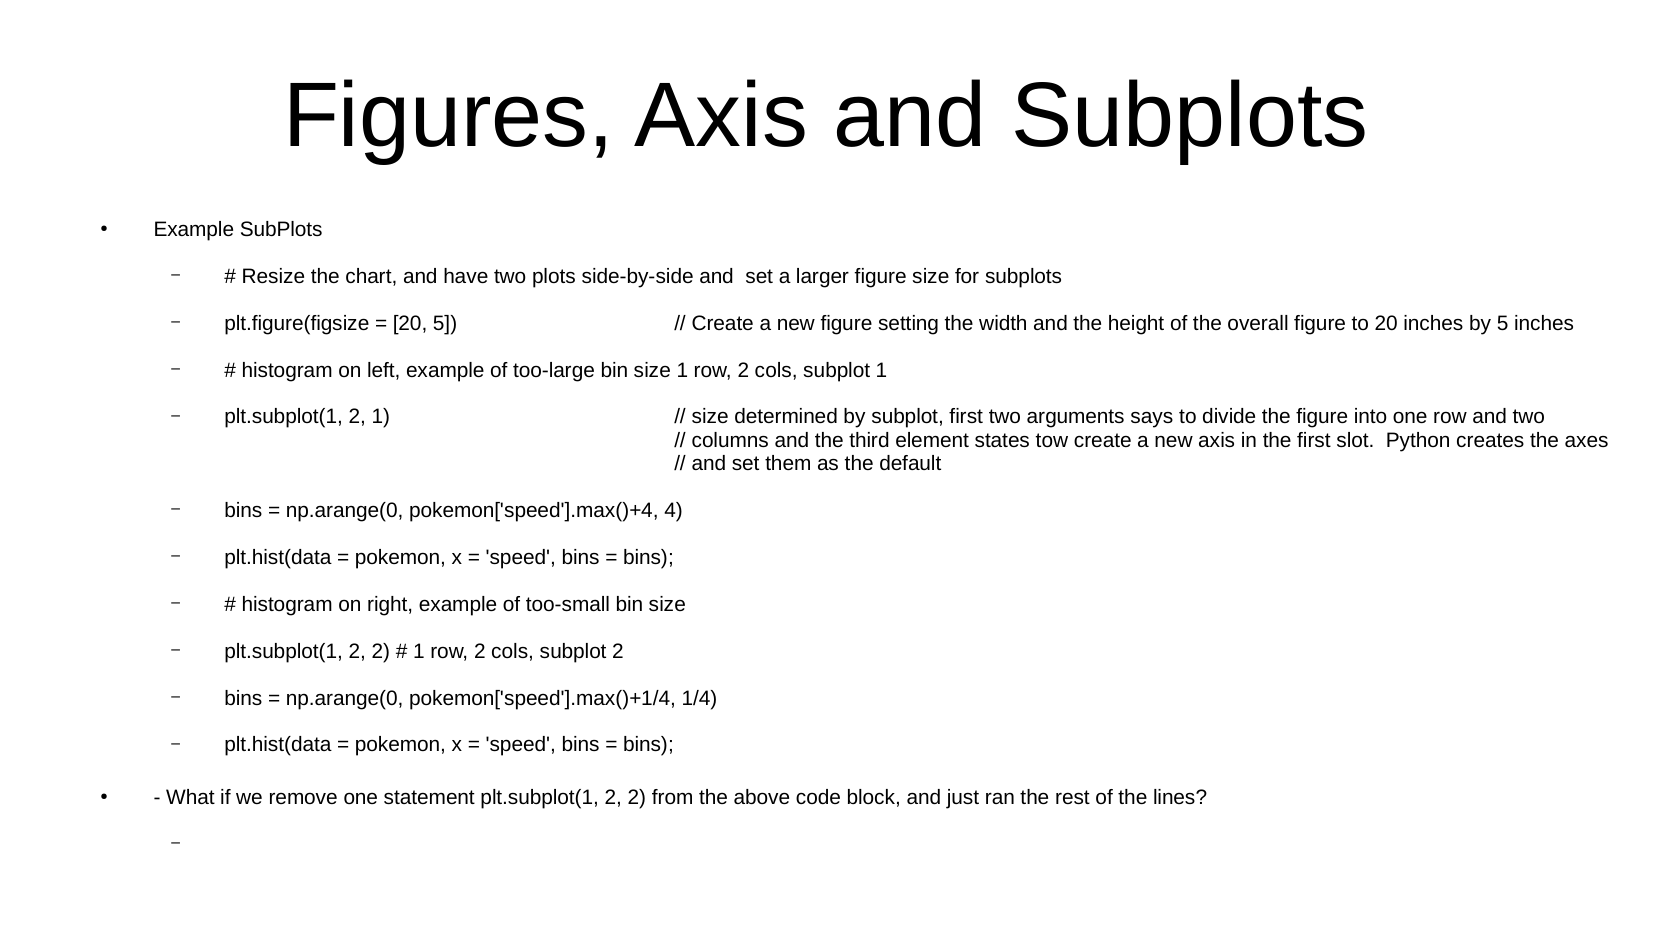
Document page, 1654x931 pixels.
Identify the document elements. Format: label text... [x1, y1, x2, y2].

list Example SubPlots # Resize the chart, and have two plots side-by-side and set a larger figure size for subplots plt.figure(figsize = [20, 5]) // Create a new figure setting the width and the height of the overall figure to 20 inches by 5 inches # histogram on left, example of too-large bin size 1 row, 2 cols, subplot 1 plt.subplot(1, 2, 1) // size determined by subplot, first two arguments says to divide the figure into one row and two // columns and the third element states tow create a new axis in the first slot. Python creates the axes // and set them as the default bins = np.arange(0, pokemon['speed'].max()+4, 4) plt.hist(data = pokemon, x = 'speed', bins = bins); # histogram on right, example of too-small bin size plt.subplot(1, 2, 2) # 1 row, 2 cols, subplot 2 bins = np.arange(0, pokemon['speed'].max()+1/4, 1/4) plt.hist(data = pokemon, x = 'speed', bins = bins); - What if we remove one statement plt.subplot(1, 2, 2) from the above code block, and just ran the rest of the lines? [82, 217, 1621, 916]
title Figures, Axis and Subplots [82, 37, 1571, 193]
